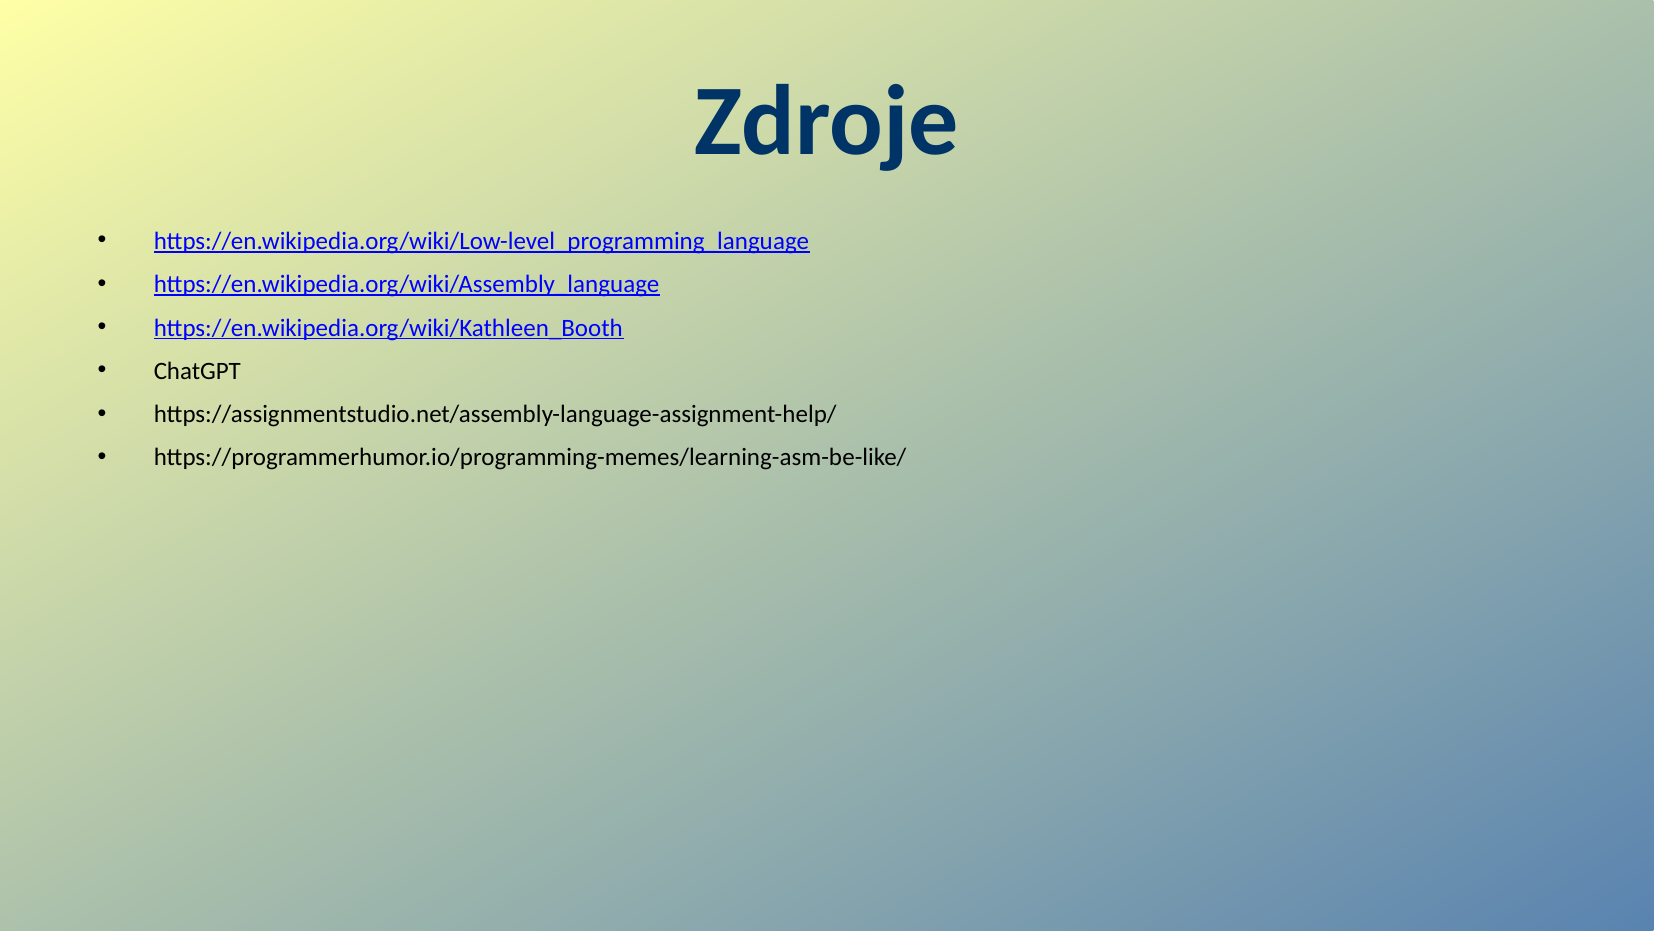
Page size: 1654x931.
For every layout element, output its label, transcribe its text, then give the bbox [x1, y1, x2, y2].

title Zdroje [82, 37, 1571, 193]
list https://en.wikipedia.org/wiki/Low-level_programming_language https://en.wikipedia.org/wiki/Assembly_language https://en.wikipedia.org/wiki/Kathleen_Booth ChatGPT https://assignmentstudio.net/assembly-language-assignment-help/ https://programmerhumor.io/programming-memes/learning-asm-be-like/ [82, 217, 1571, 831]
